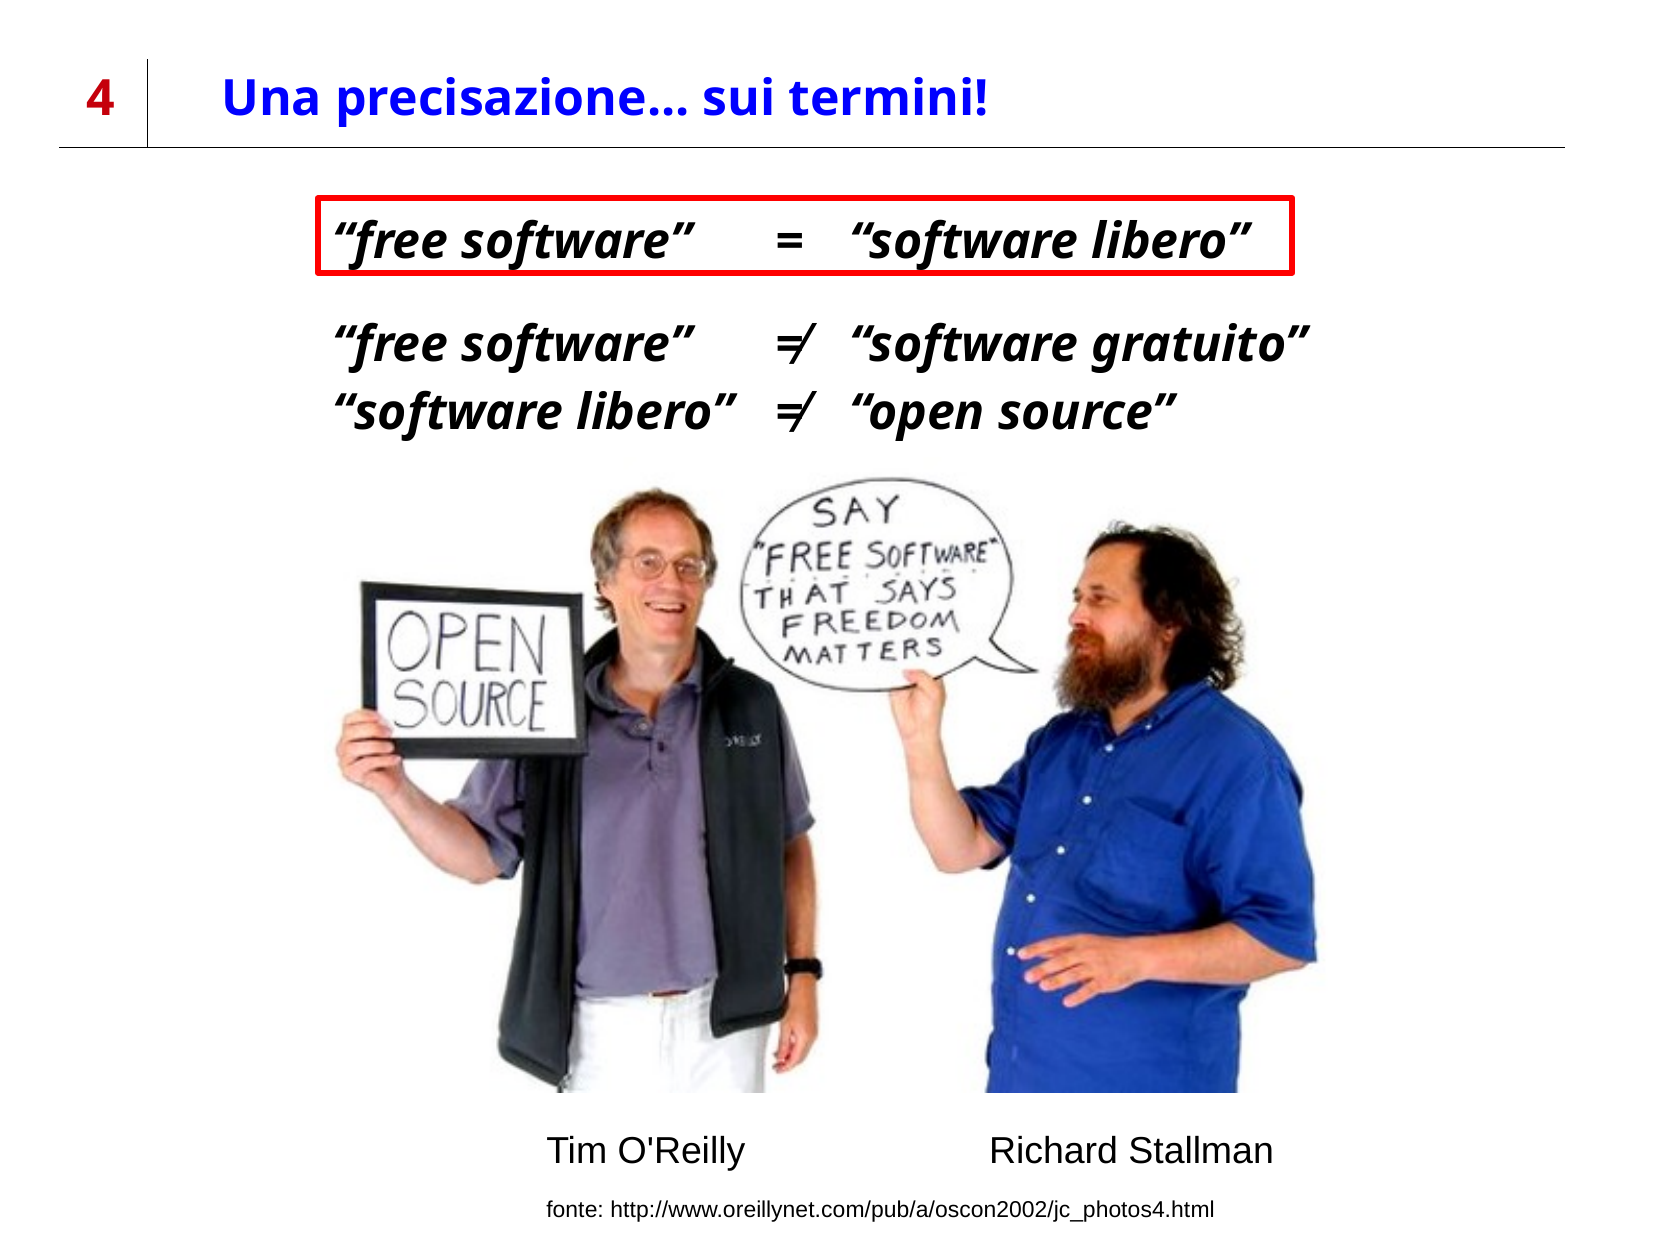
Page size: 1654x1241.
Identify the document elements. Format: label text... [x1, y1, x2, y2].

text_box Tim O'Reilly Richard Stallman fonte: http://www.oreillynet.com/pub/a/oscon2002/jc_photos4.html [531, 1122, 1289, 1230]
text_box “free software” = “software libero” “free software” ≠ “software gratuito” “software libero” ≠ “open source” [317, 198, 1346, 416]
text_box “free software” = “software libero” “free software” ≠ “software gratuito” “software libero” ≠ “open source” [321, 201, 1289, 270]
text_box 4 Una precisazione... sui termini! [59, 54, 1565, 128]
picture [324, 457, 1336, 1093]
